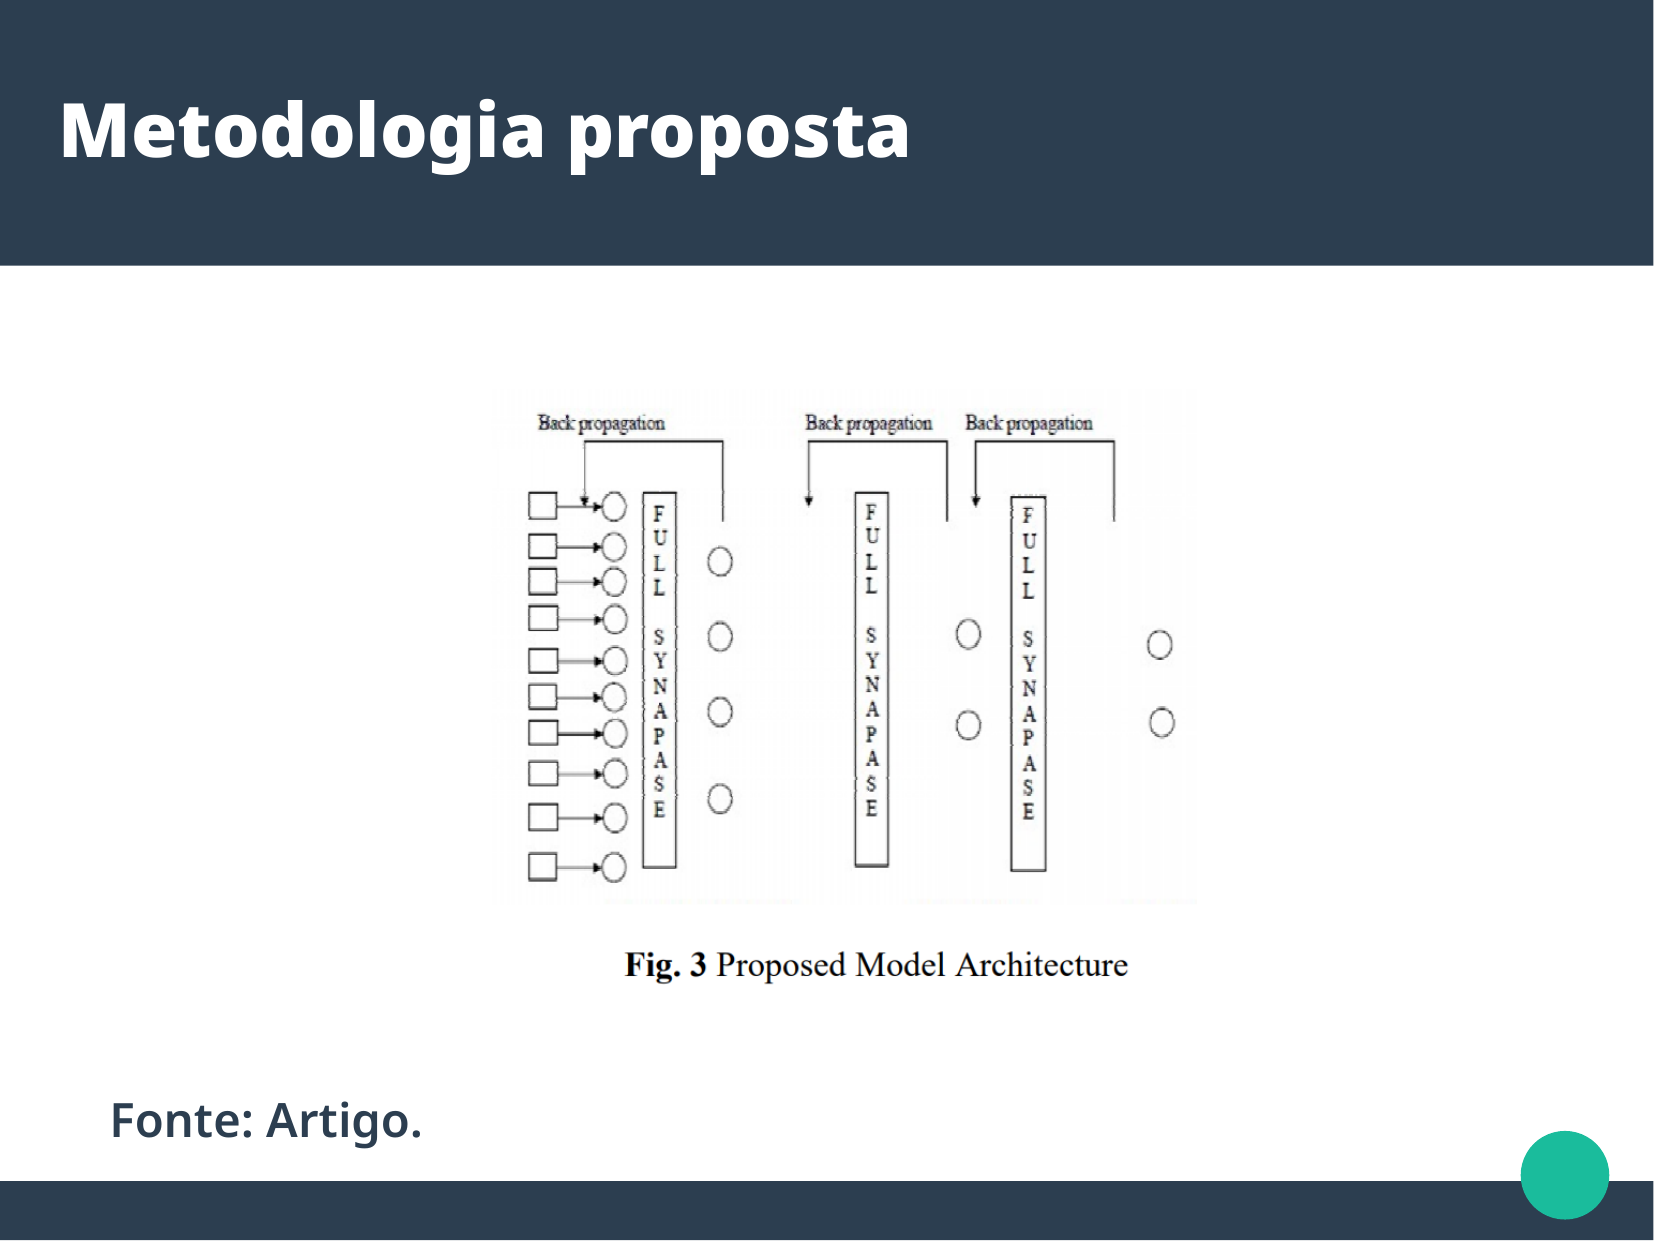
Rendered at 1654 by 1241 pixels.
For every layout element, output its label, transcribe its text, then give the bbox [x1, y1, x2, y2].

picture [476, 389, 1241, 993]
list Fonte: Artigo. [59, 1086, 1595, 1152]
title Metodologia proposta [59, 49, 1595, 207]
